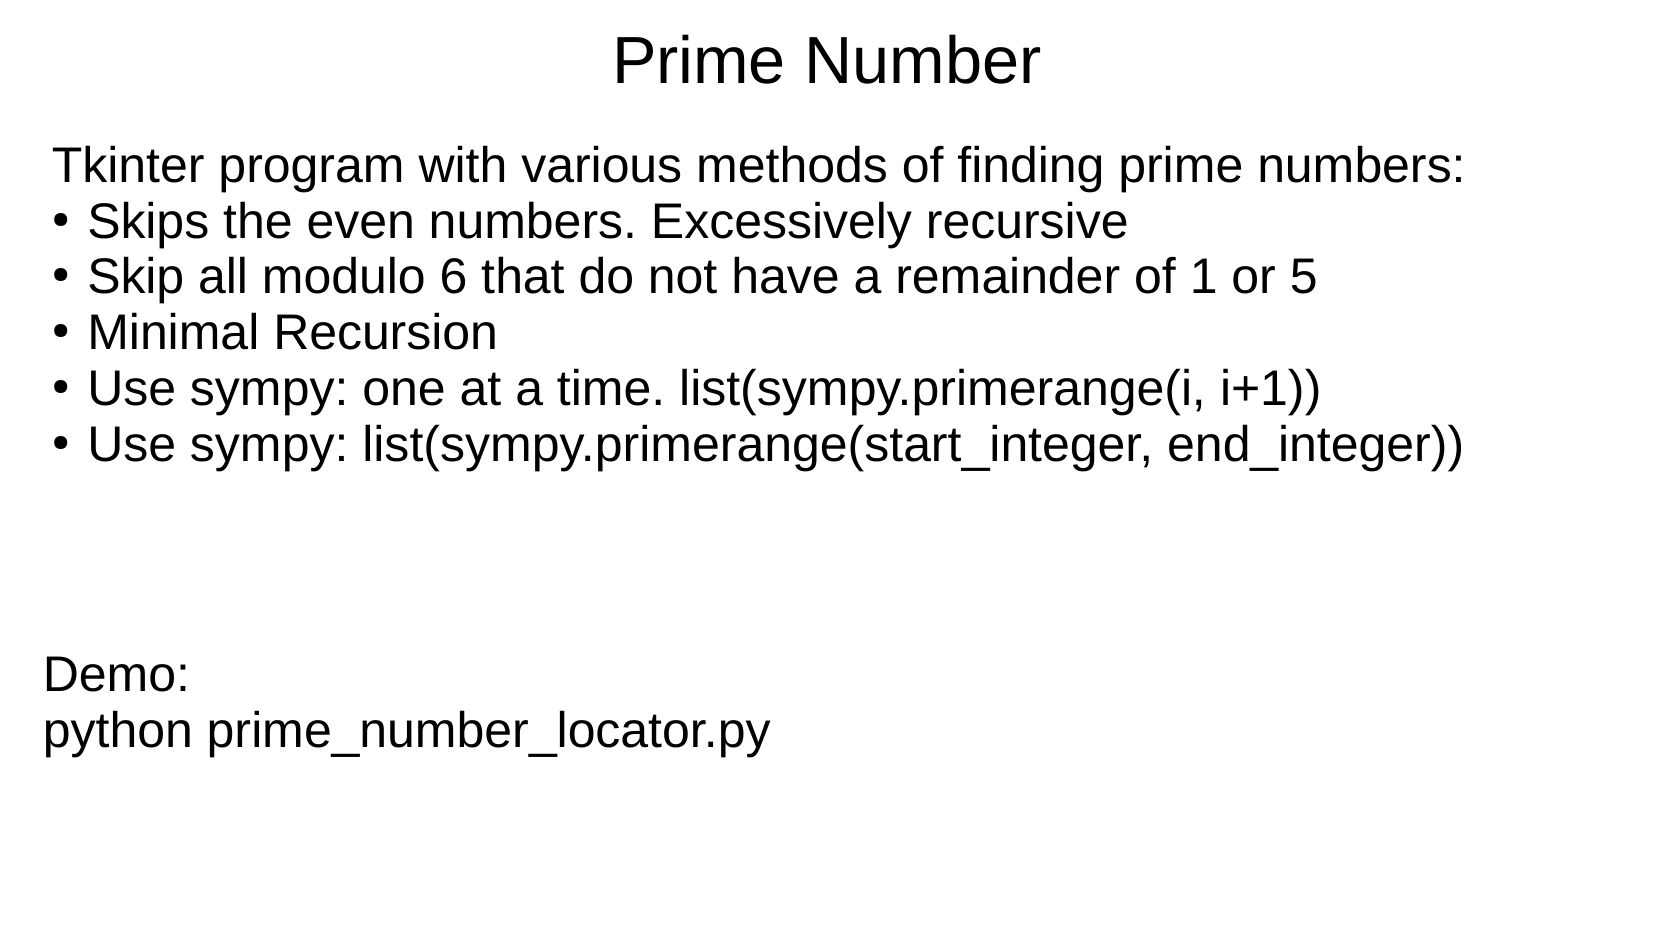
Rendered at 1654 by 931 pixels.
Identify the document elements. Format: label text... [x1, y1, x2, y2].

text_box Demo: python prime_number_locator.py [42, 646, 1531, 843]
subtitle Tkinter program with various methods of finding prime numbers: Skips the even numbers. Excessively recursive Skip all modulo 6 that do not have a remainder of 1 or 5 Minimal Recursion Use sympy: one at a time. list(sympy.primerange(i, i+1)) Use sympy: list(sympy.primerange(start_integer, end_integer)) [51, 137, 1541, 472]
title Prime Number [82, 22, 1571, 98]
